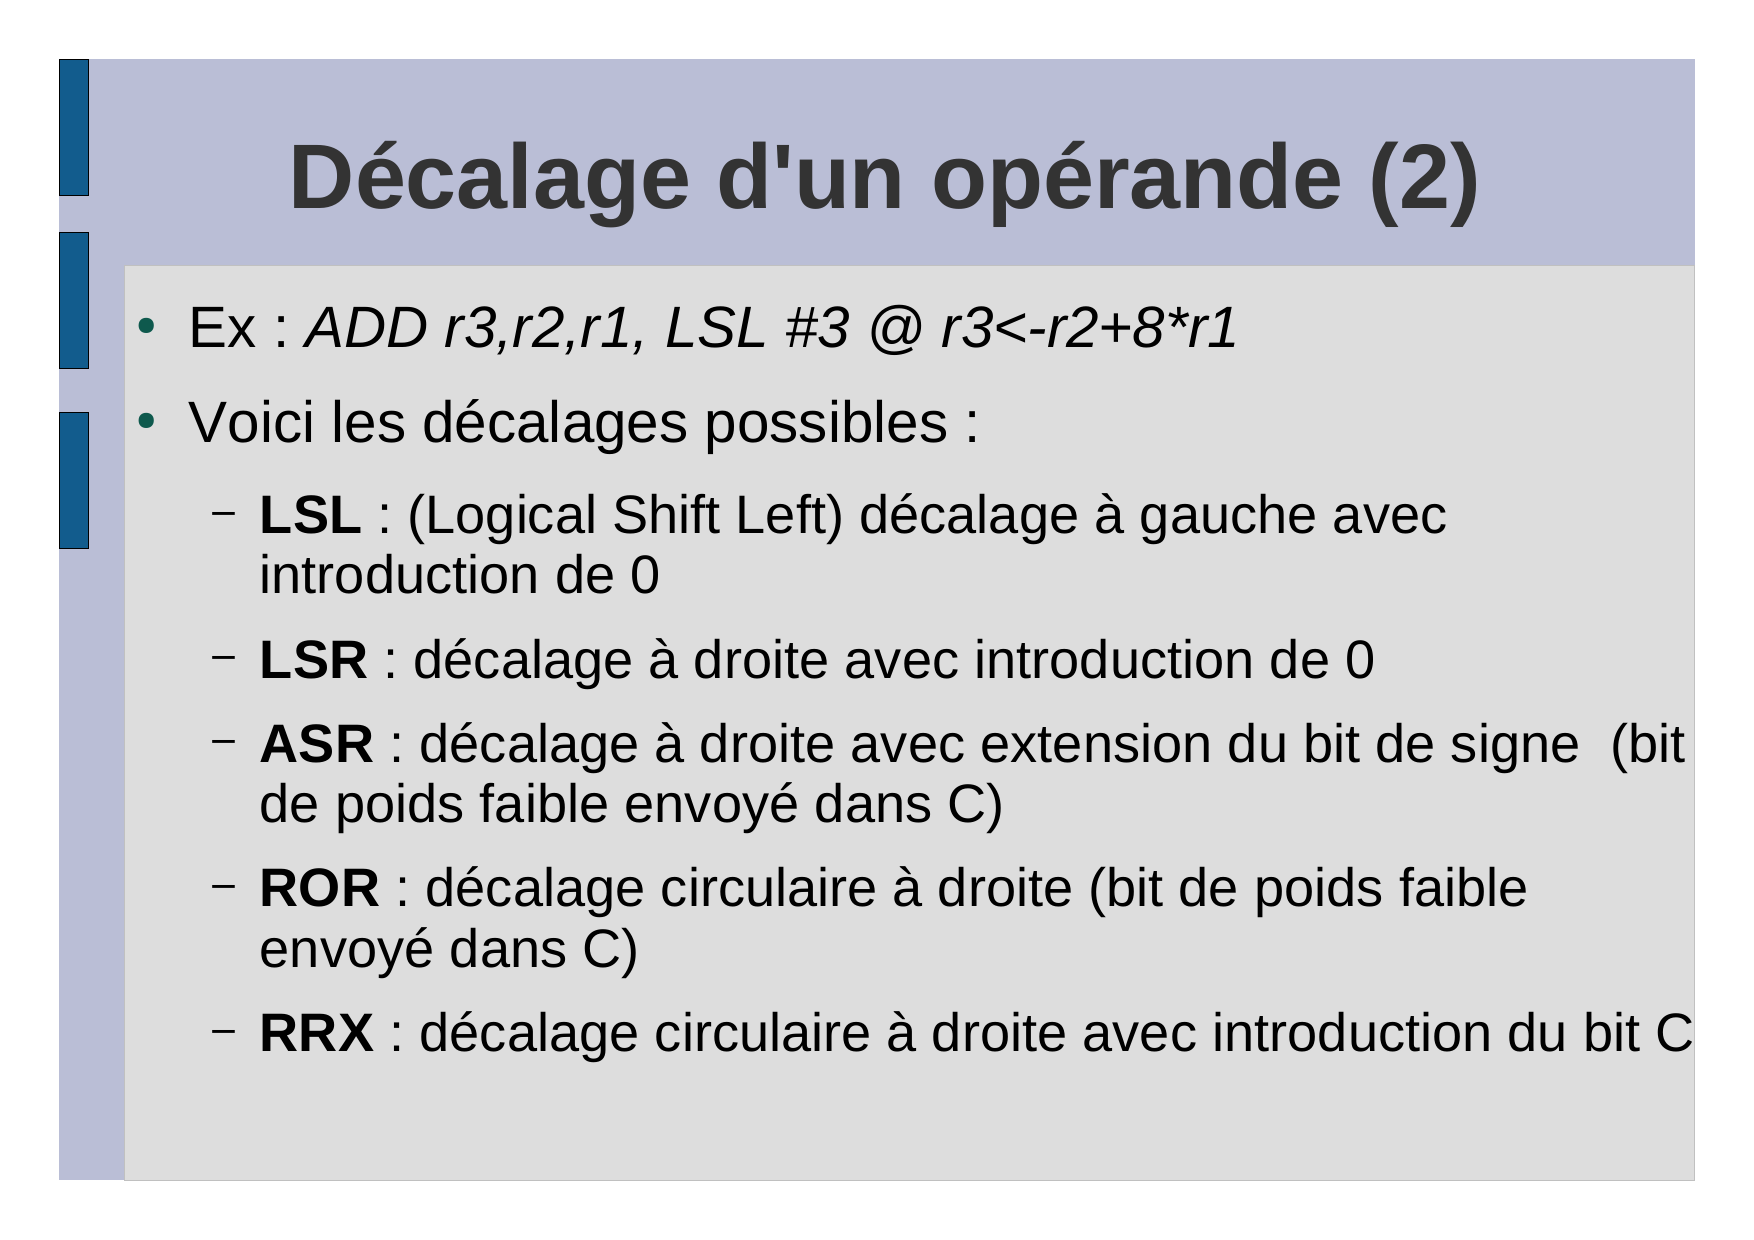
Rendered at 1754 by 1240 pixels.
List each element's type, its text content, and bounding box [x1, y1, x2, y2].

list Ex : ADD r3,r2,r1, LSL #3 @ r3<-r2+8*r1 Voici les décalages possibles : LSL : (Logical Shift Left) décalage à gauche avec introduction de 0 LSR : décalage à droite avec introduction de 0 ASR : décalage à droite avec extension du bit de signe (bit de poids faible envoyé dans C) ROR : décalage circulaire à droite (bit de poids faible envoyé dans C) RRX : décalage circulaire à droite avec introduction du bit C [118, 295, 1713, 1211]
title Décalage d'un opérande (2) [118, 88, 1654, 266]
